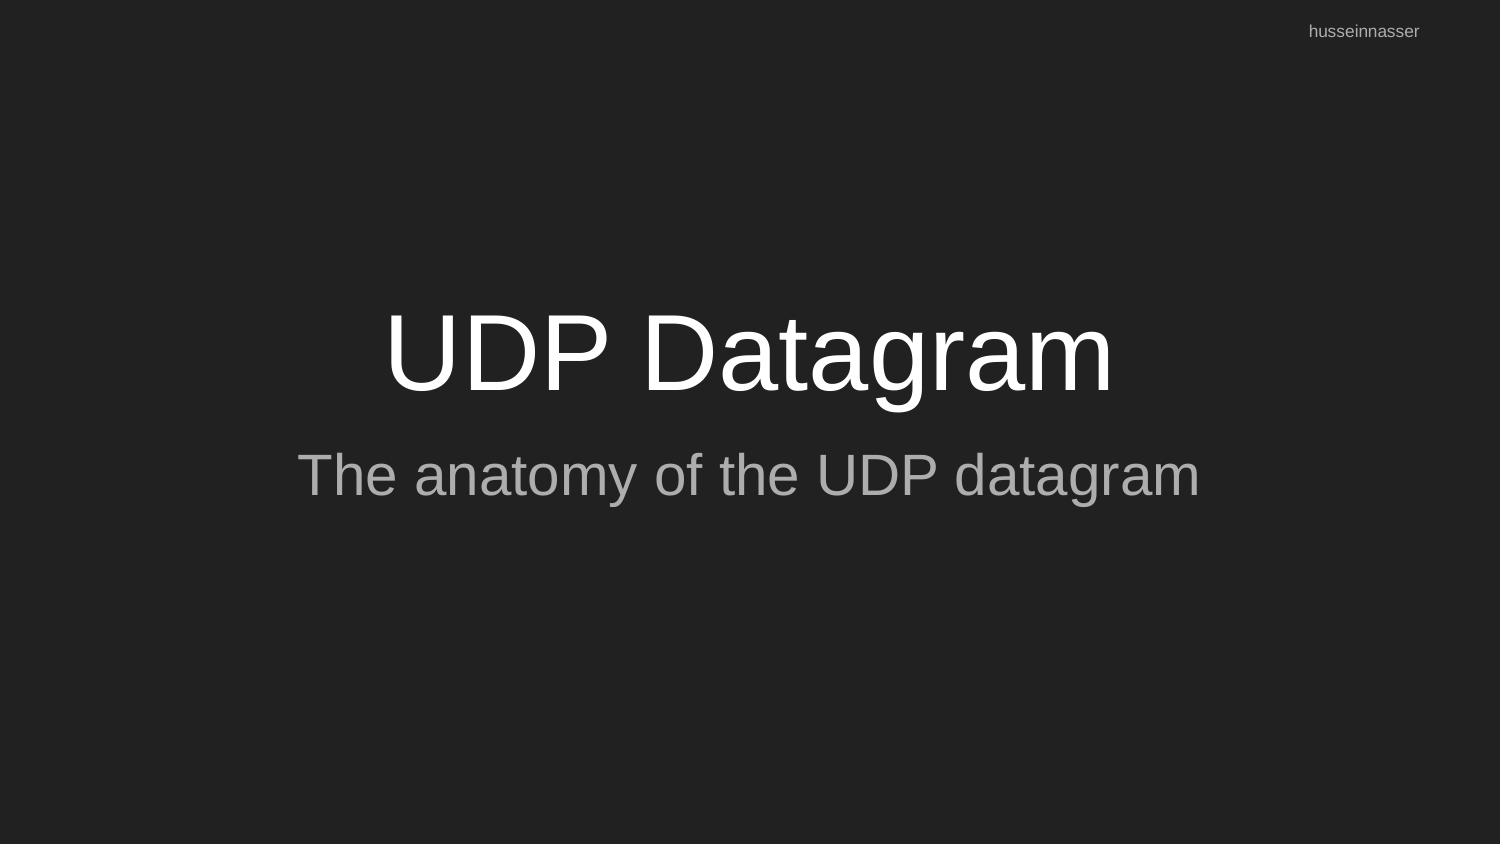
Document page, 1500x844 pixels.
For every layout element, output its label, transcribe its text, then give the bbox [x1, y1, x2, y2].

title UDP Datagram [51, 90, 1449, 421]
subtitle husseinnasser [1236, 11, 1492, 53]
subtitle The anatomy of the UDP datagram [51, 421, 1449, 552]
